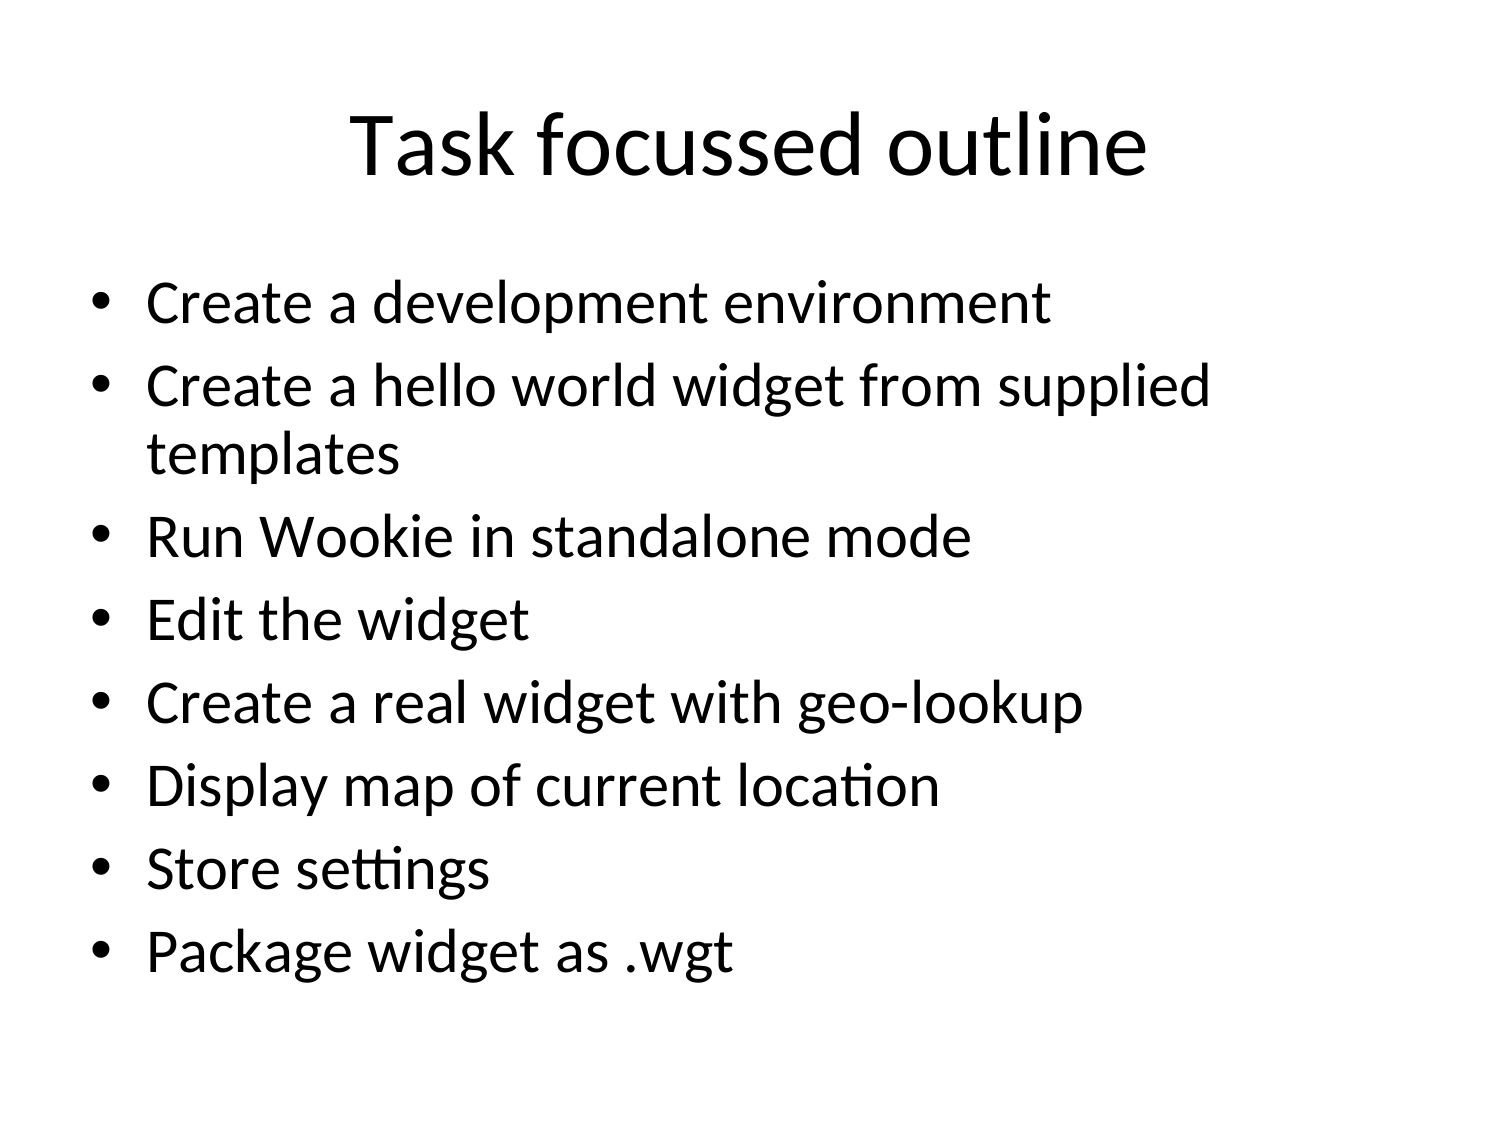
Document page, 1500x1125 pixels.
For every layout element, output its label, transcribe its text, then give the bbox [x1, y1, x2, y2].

title Task focussed outline [75, 45, 1426, 233]
list Create a development environment Create a hello world widget from supplied templates Run Wookie in standalone mode Edit the widget Create a real widget with geo-lookup Display map of current location Store settings Package widget as .wgt [75, 262, 1426, 1006]
